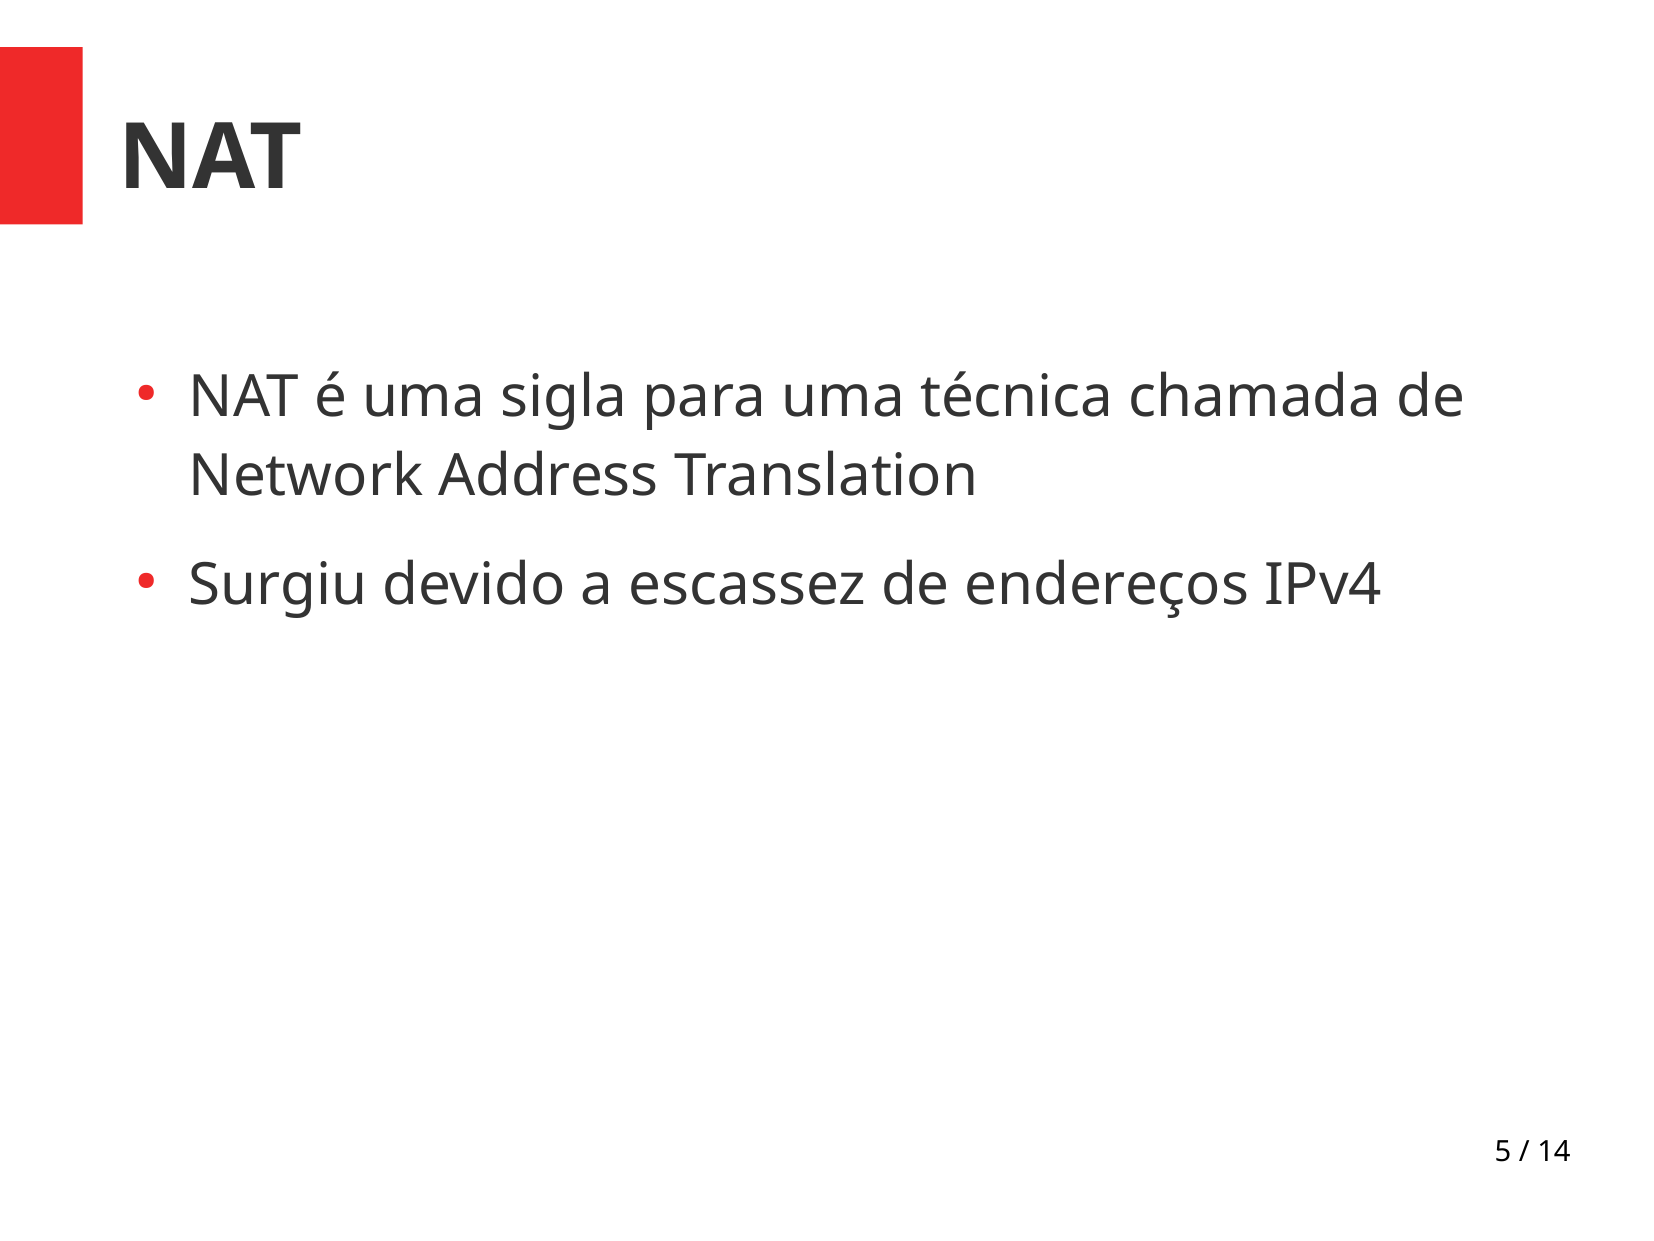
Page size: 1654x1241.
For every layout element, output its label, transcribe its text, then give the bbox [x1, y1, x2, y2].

list NAT é uma sigla para uma técnica chamada de Network Address Translation Surgiu devido a escassez de endereços IPv4 [118, 354, 1536, 1074]
title NAT [118, 49, 1571, 257]
